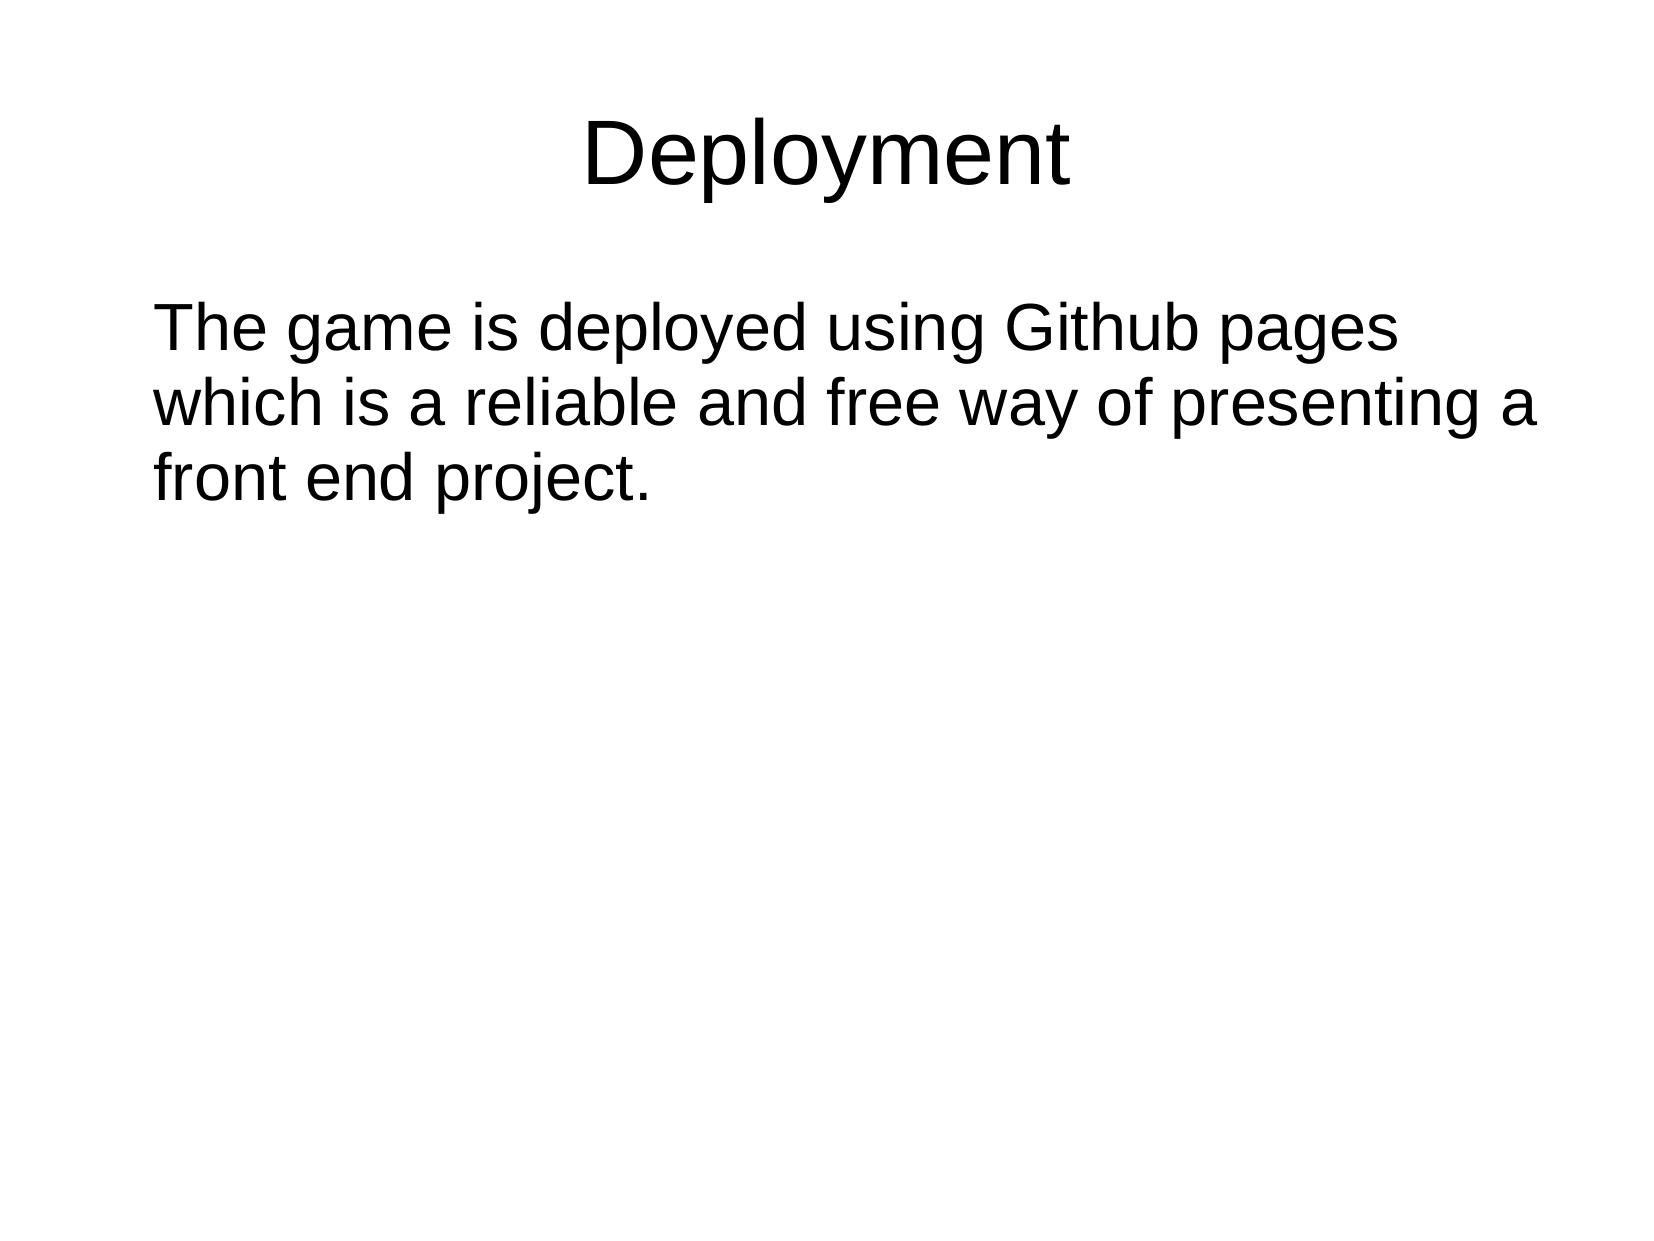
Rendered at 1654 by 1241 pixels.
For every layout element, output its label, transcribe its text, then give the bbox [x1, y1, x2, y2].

list The game is deployed using Github pages which is a reliable and free way of presenting a front end project. [82, 290, 1571, 1010]
title Deployment [82, 49, 1571, 257]
